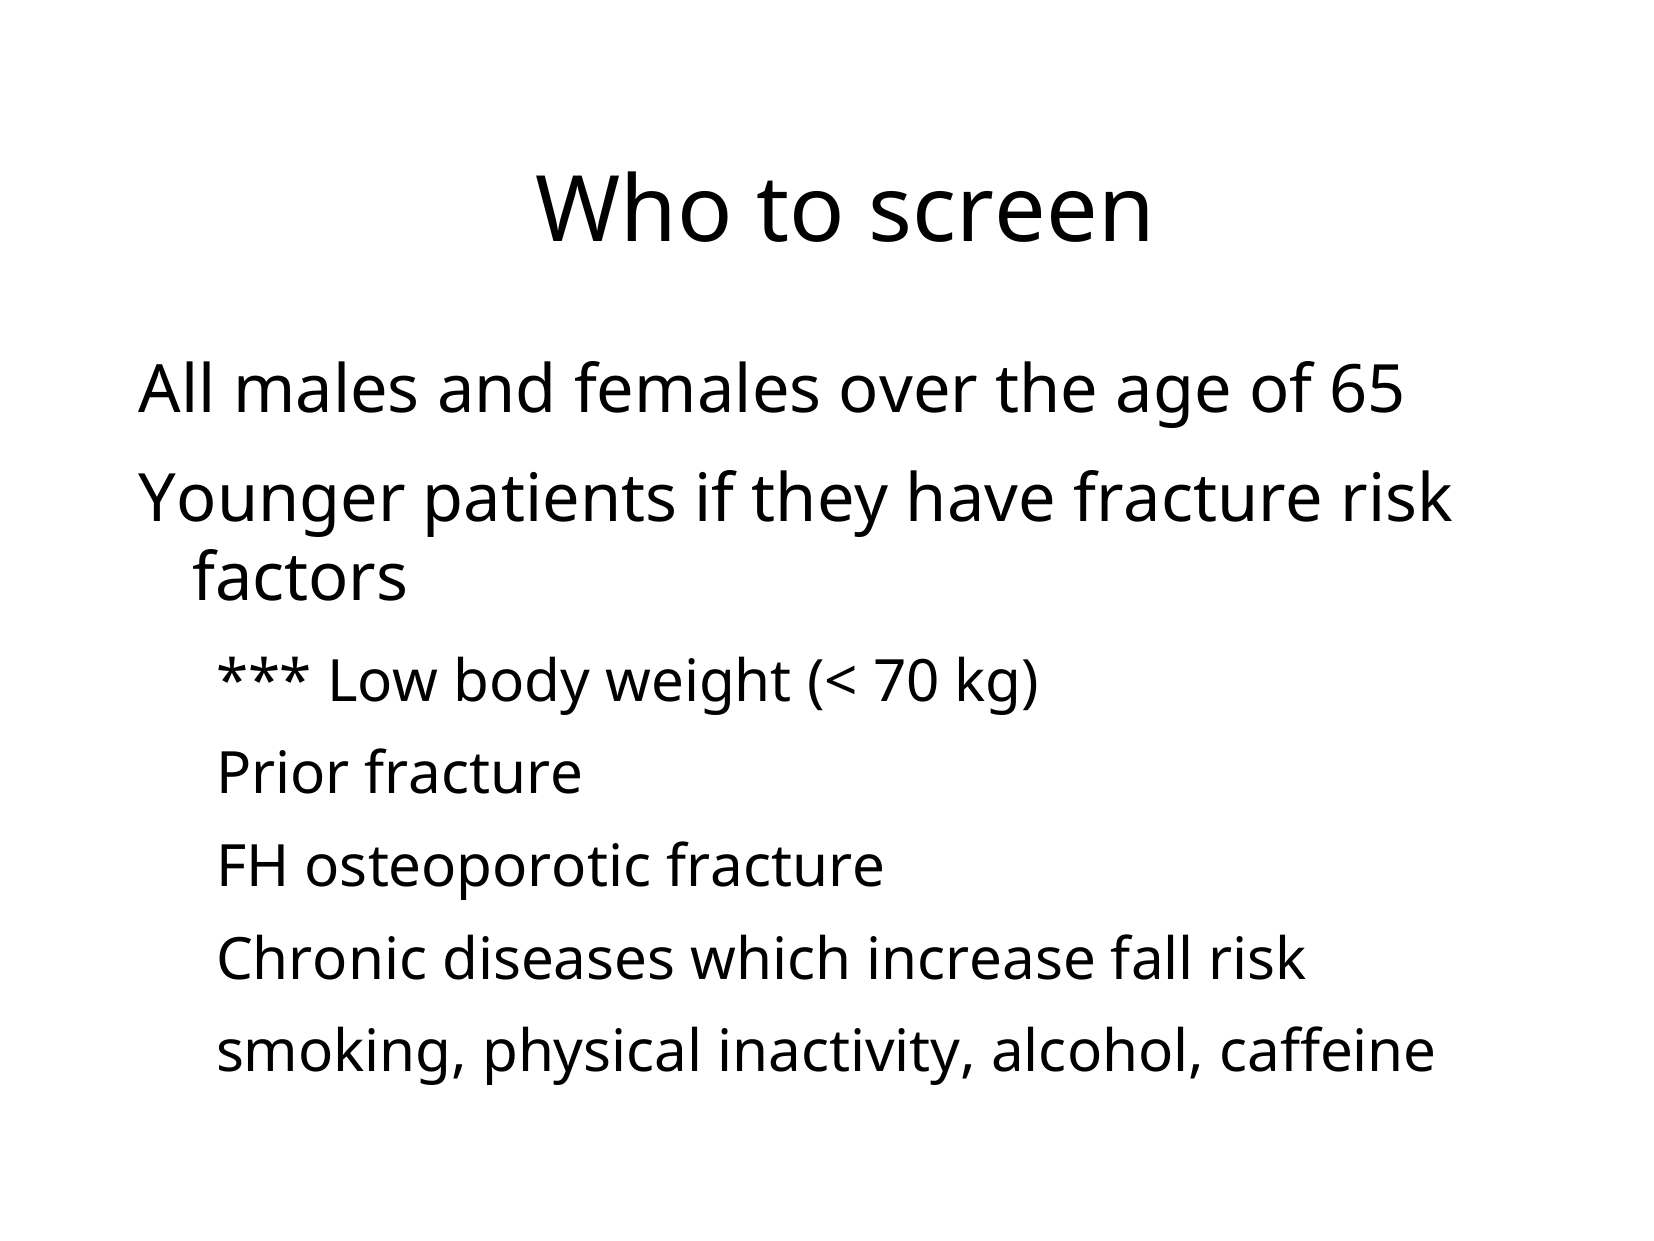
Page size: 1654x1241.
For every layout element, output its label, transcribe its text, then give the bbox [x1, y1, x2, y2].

title Who to screen [121, 153, 1534, 261]
list All males and females over the age of 65 Younger patients if they have fracture risk factors *** Low body weight (< 70 kg) Prior fracture FH osteoporotic fracture Chronic diseases which increase fall risk smoking, physical inactivity, alcohol, caffeine [121, 344, 1534, 1138]
